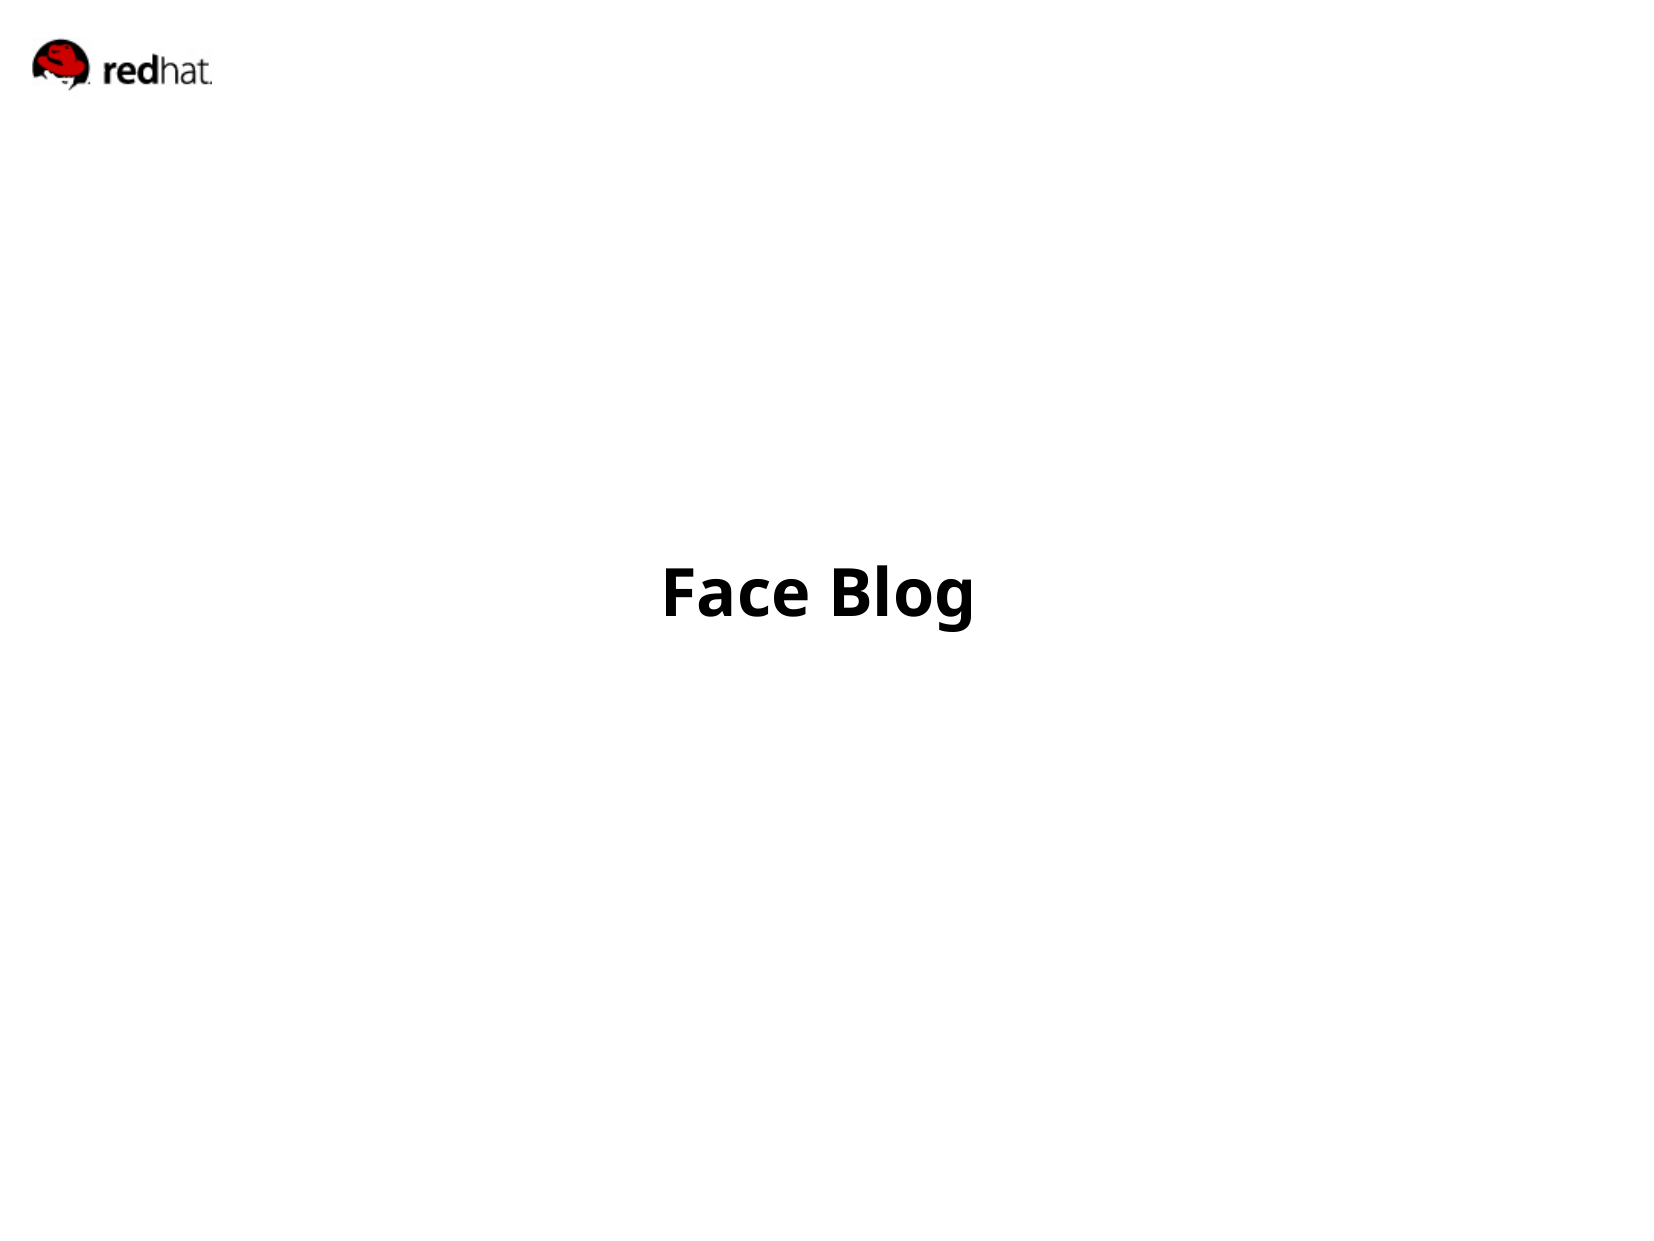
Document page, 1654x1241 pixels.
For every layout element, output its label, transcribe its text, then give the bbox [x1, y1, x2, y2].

picture [31, 37, 212, 98]
title Face Blog [112, 487, 1525, 695]
